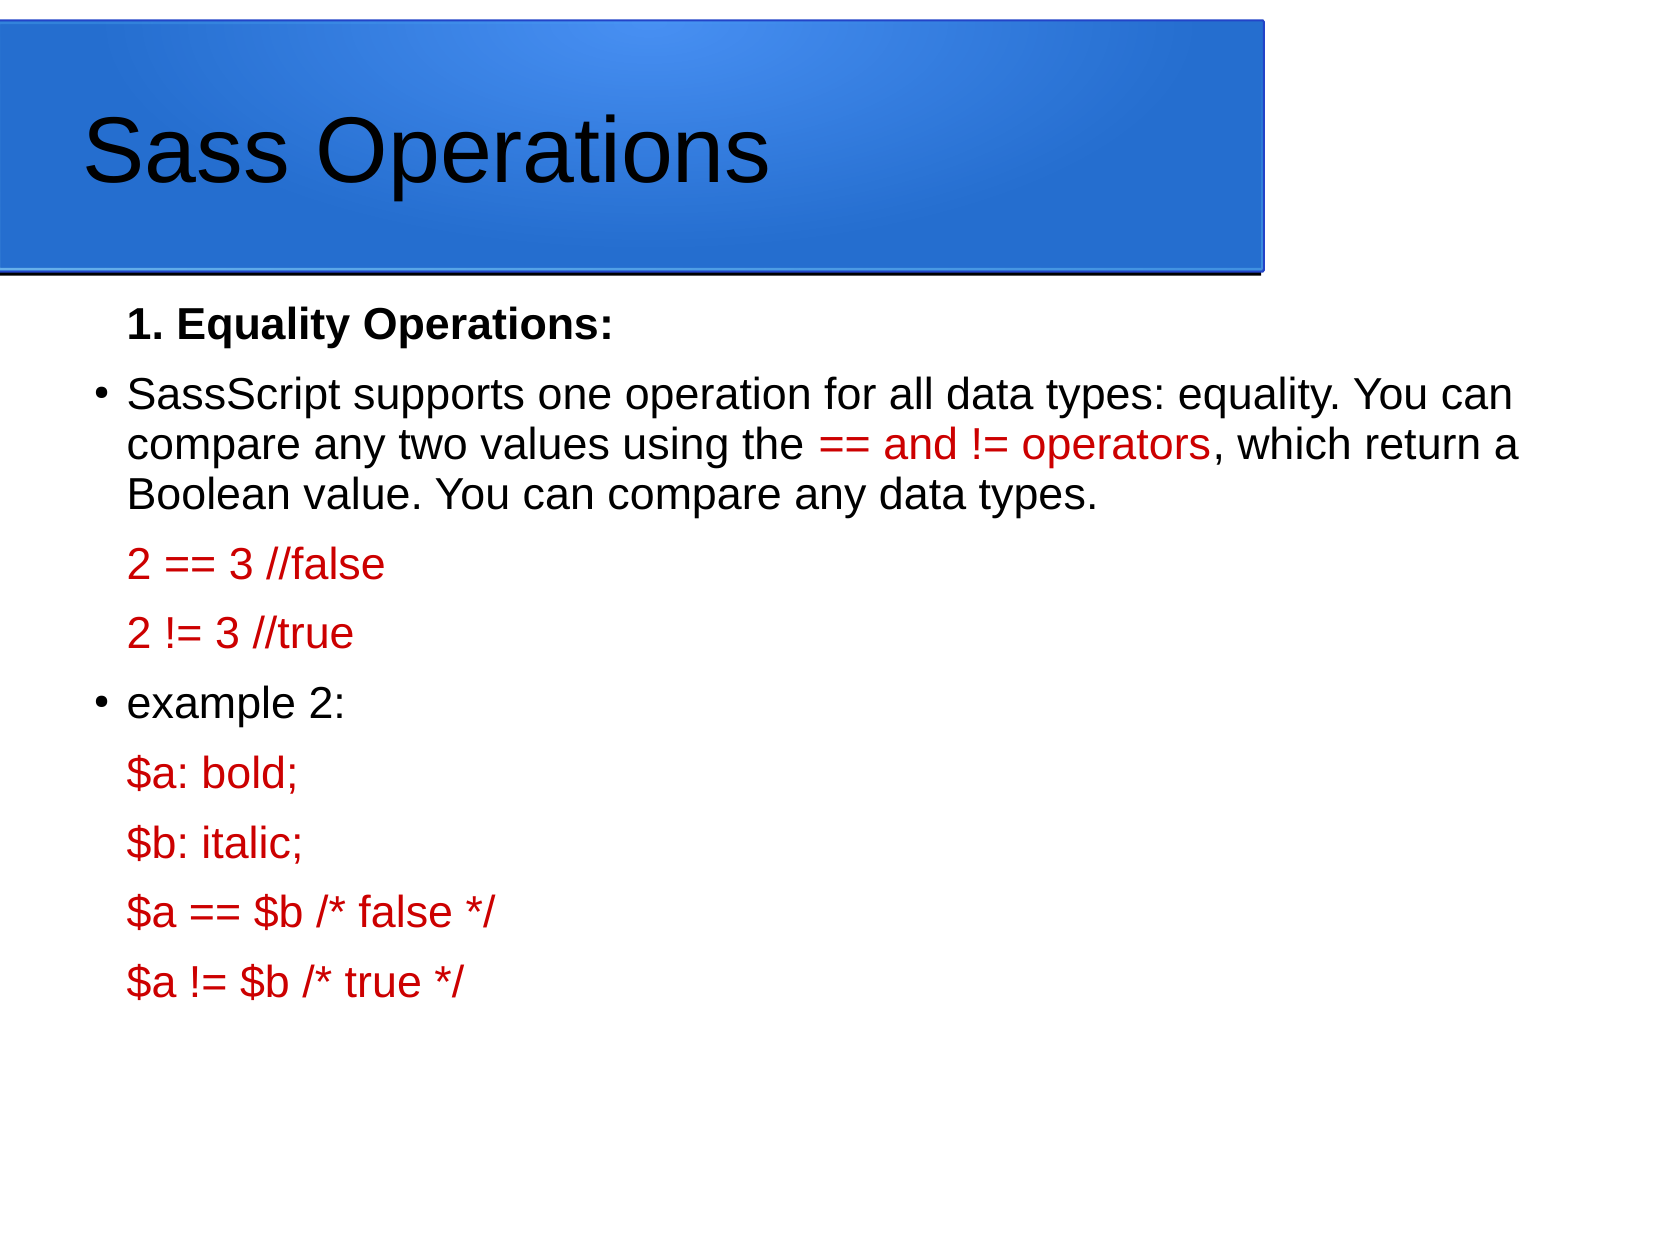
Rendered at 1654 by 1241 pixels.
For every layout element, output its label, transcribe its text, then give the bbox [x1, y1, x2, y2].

title Sass Operations [82, 47, 1235, 252]
list 1. Equality Operations: SassScript supports one operation for all data types: equality. You can compare any two values using the == and != operators, which return a Boolean value. You can compare any data types. 2 == 3 //false 2 != 3 //true example 2: $a: bold; $b: italic; $a == $b /* false */ $a != $b /* true */ [82, 299, 1571, 1019]
